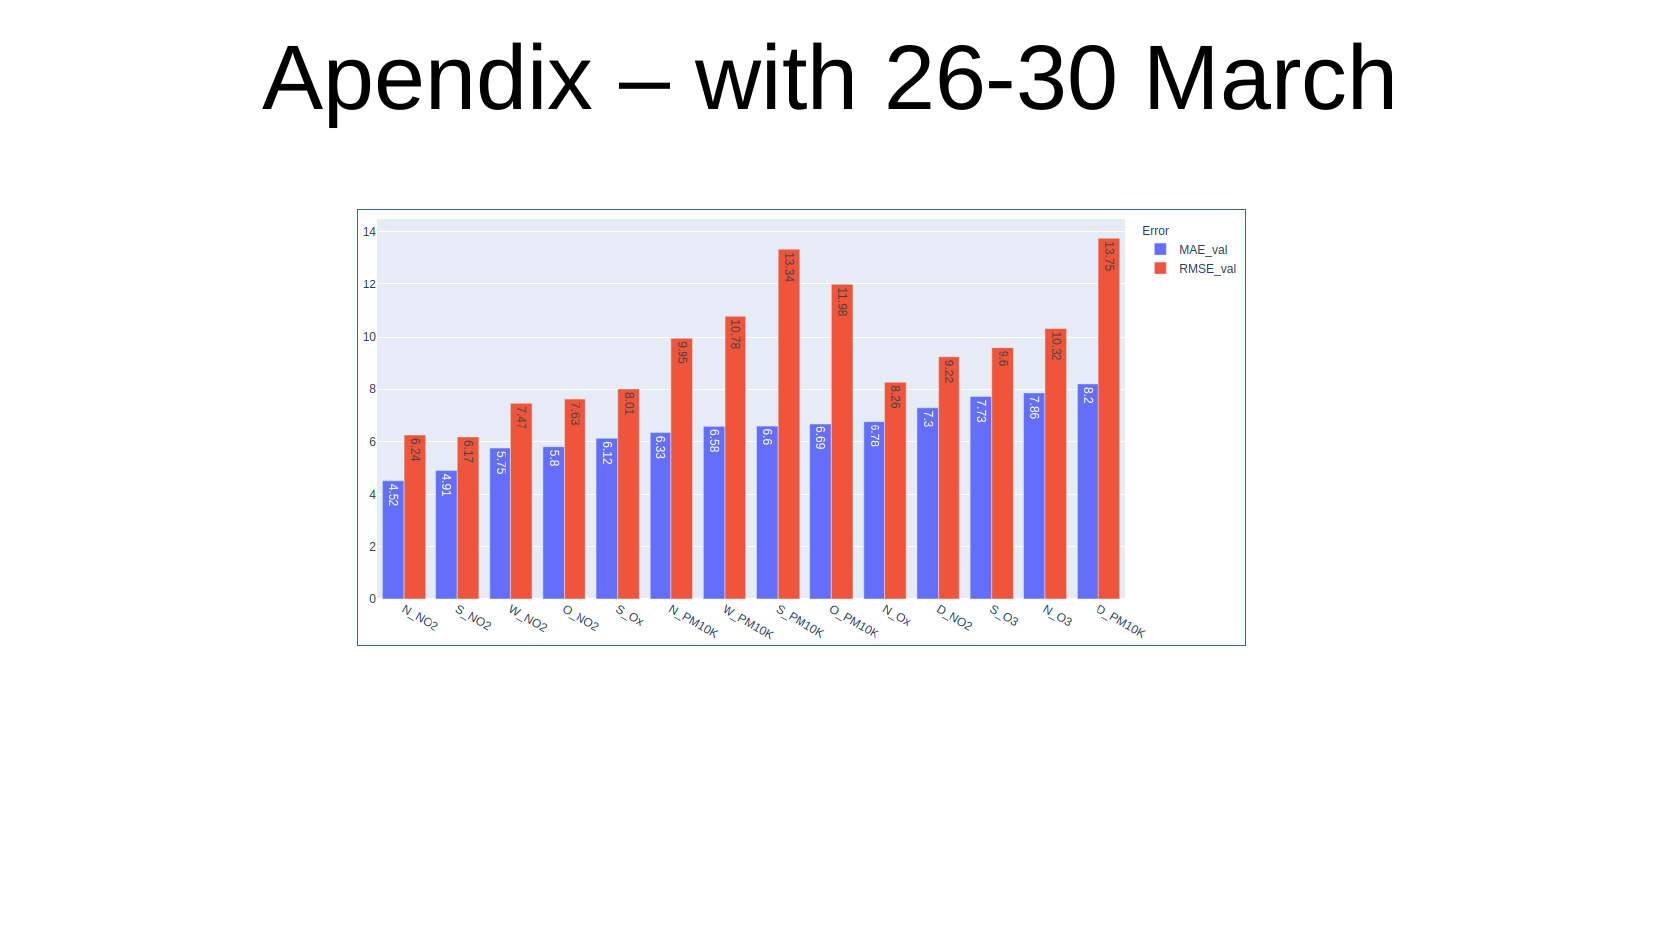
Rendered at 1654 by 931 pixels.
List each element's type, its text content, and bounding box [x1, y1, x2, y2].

picture [357, 209, 1246, 646]
title Apendix – with 26-30 March [86, 0, 1576, 156]
